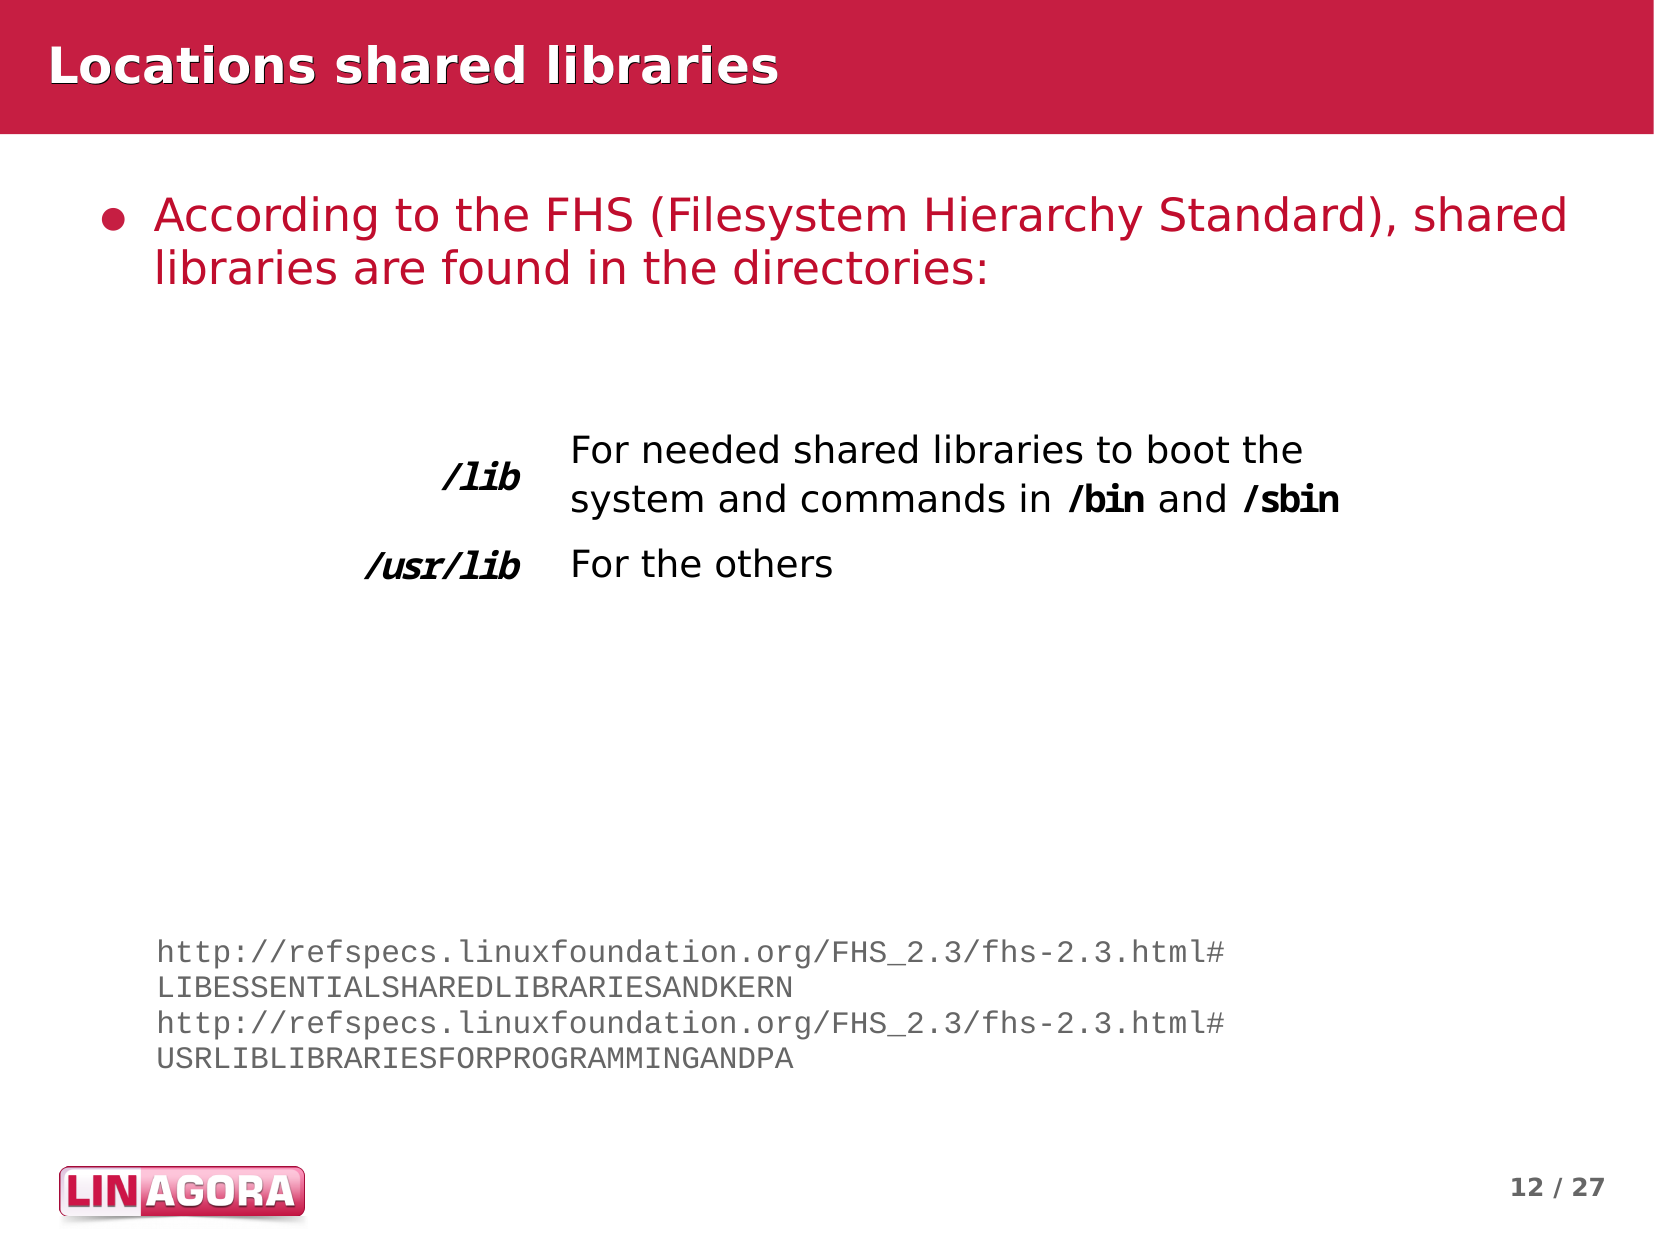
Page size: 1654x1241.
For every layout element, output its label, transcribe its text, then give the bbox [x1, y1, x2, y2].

list According to the FHS (Filesystem Hierarchy Standard), shared libraries are found in the directories: [82, 188, 1571, 1134]
text_box http://refspecs.linuxfoundation.org/FHS_2.3/fhs-2.3.html# LIBESSENTIALSHAREDLIBRARIESANDKERN http://refspecs.linuxfoundation.org/FHS_2.3/fhs-2.3.html# USRLIBLIBRARIESFORPROGRAMMINGANDPA [141, 928, 1252, 1087]
table_cell For the others [556, 531, 1370, 598]
title Locations shared libraries [47, 7, 1624, 126]
table_cell /usr/lib [331, 531, 556, 598]
table_header /lib [331, 421, 556, 531]
table_header For needed shared libraries to boot the system and commands in /bin and /sbin [556, 421, 1370, 531]
picture [59, 1166, 308, 1229]
